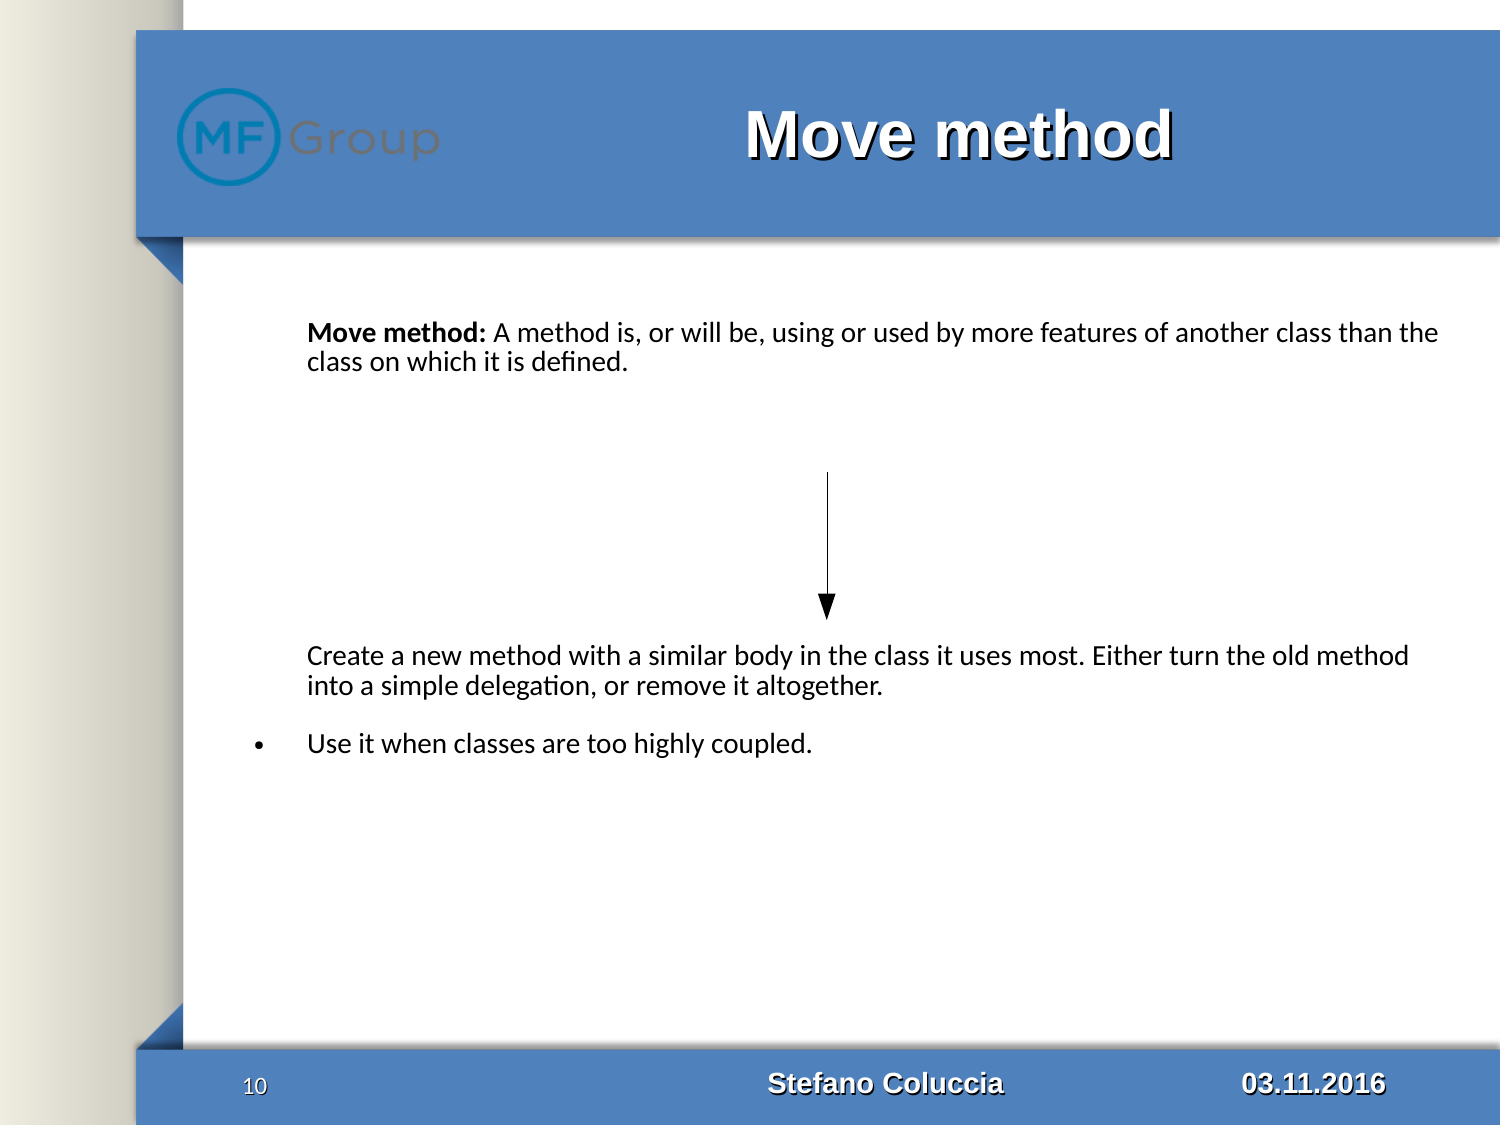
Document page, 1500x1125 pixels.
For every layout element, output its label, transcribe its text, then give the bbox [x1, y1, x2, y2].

picture [0, 0, 1500, 1125]
title Move method [472, 57, 1447, 211]
title Stefano Coluccia [738, 1062, 1034, 1105]
title 03.11.2016 [1151, 1062, 1477, 1105]
list Move method: A method is, or will be, using or used by more features of another class than the class on which it is defined. Create a new method with a similar body in the class it uses most. Either turn the old method into a simple delegation, or remove it altogether. Use it when classes are too highly coupled. [236, 261, 1453, 975]
